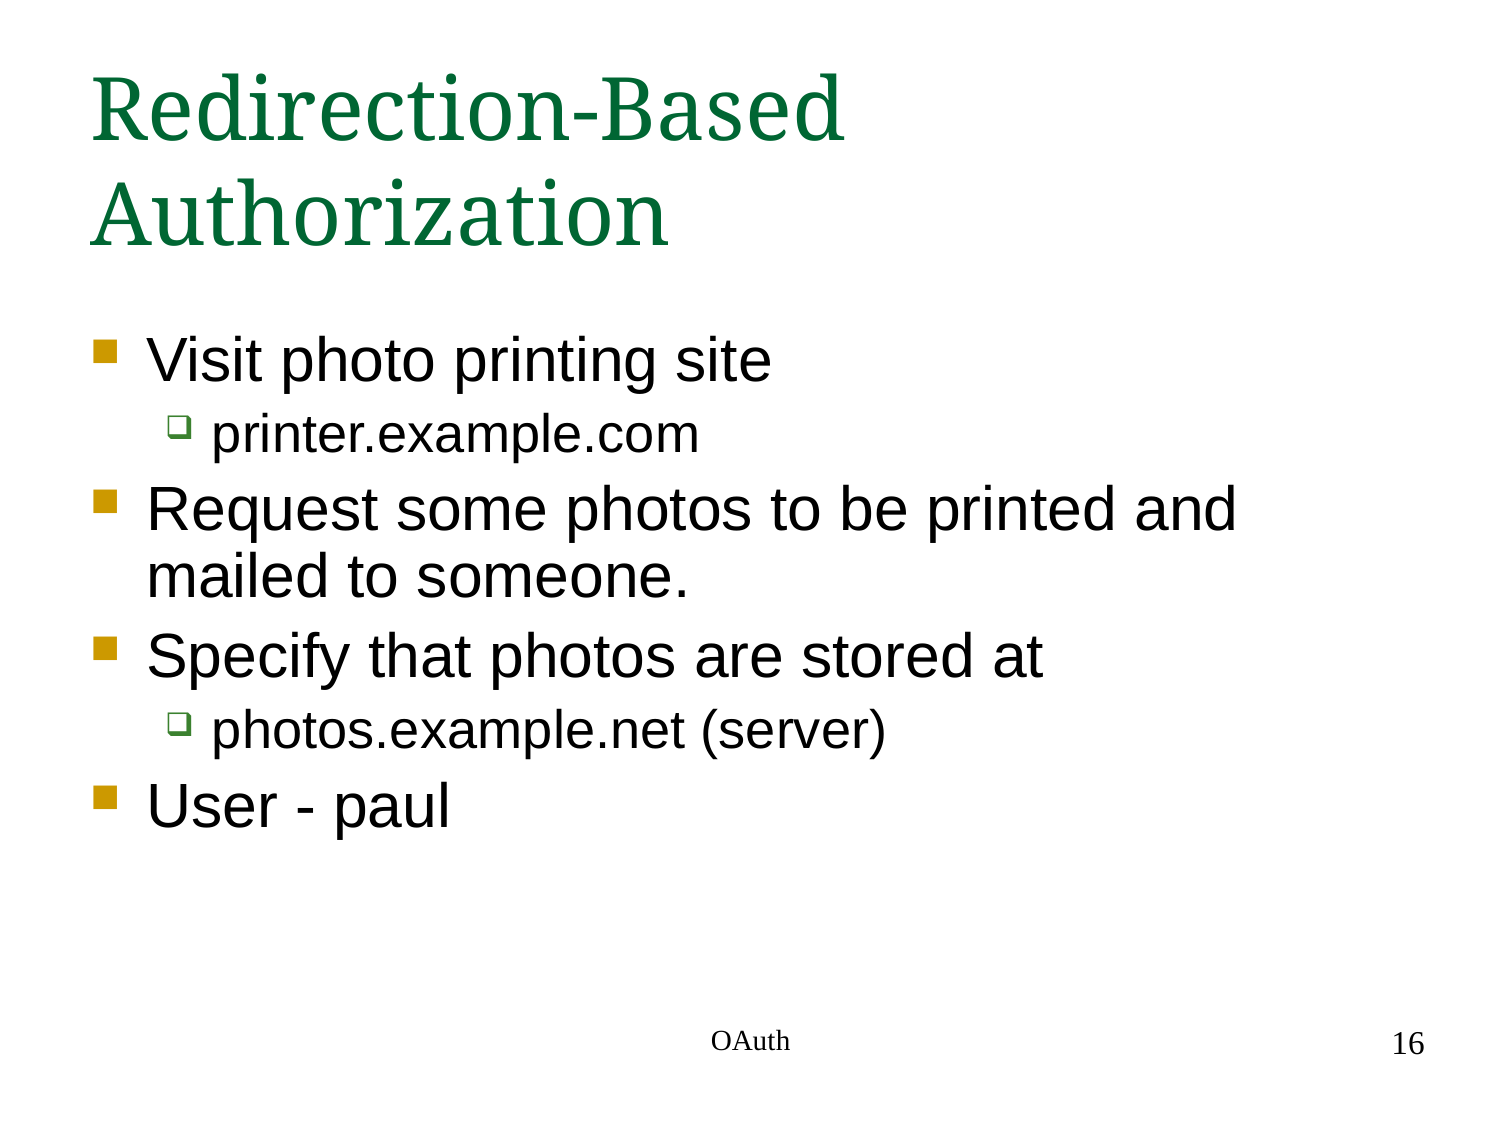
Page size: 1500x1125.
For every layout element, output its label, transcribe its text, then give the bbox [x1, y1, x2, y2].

list Visit photo printing site printer.example.com Request some photos to be printed and mailed to someone. Specify that photos are stored at photos.example.net (server) User - paul [75, 319, 1406, 934]
title Redirection-Based Authorization [75, 45, 1425, 233]
